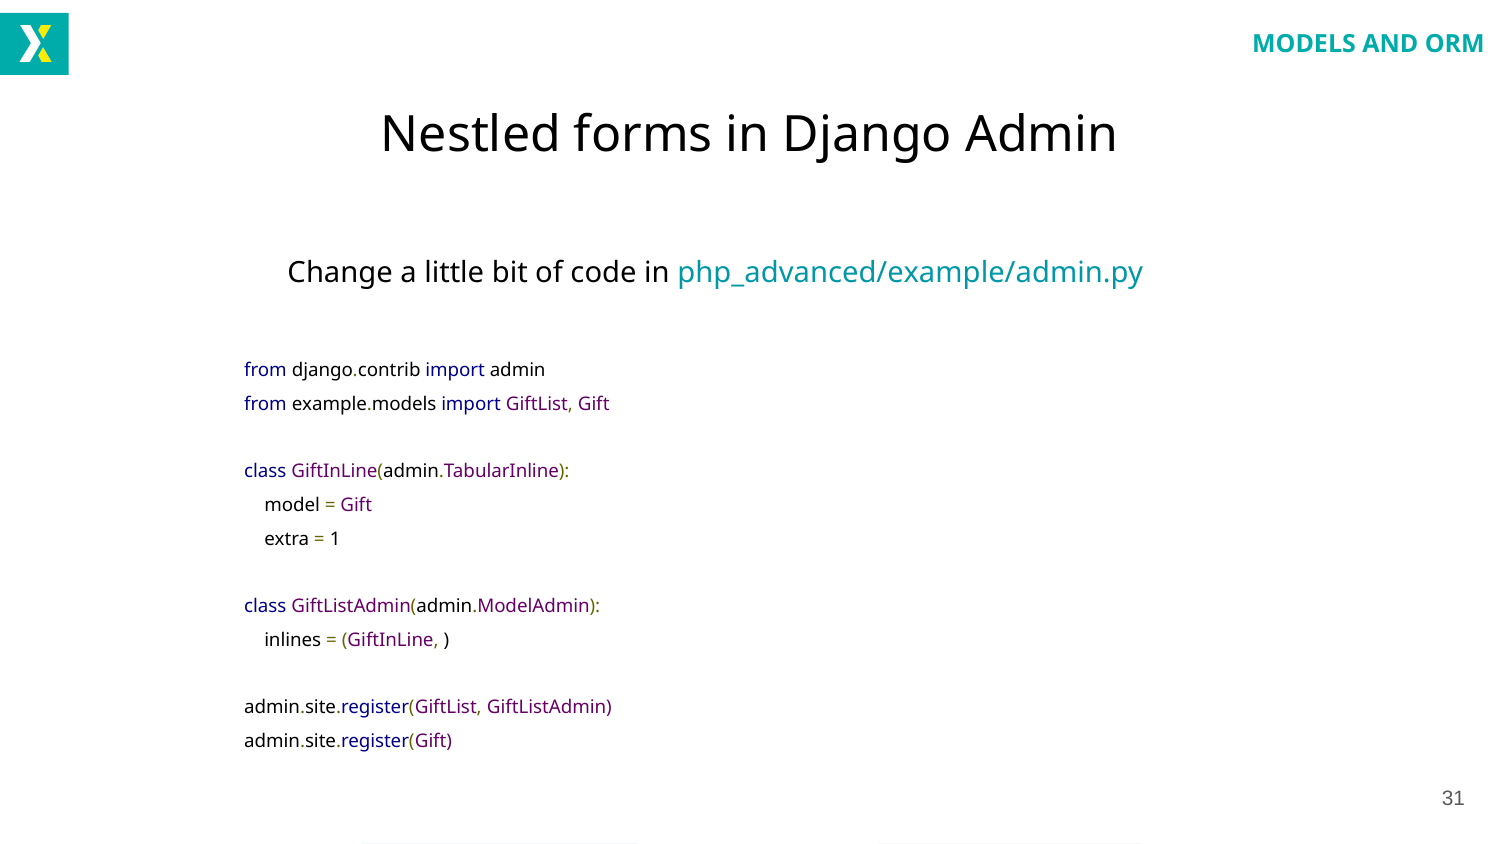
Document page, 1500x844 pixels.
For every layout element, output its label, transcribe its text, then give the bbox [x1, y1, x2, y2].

text_box from django.contrib import admin from example.models import GiftList, Gift class GiftInLine(admin.TabularInline): model = Gift extra = 1 class GiftListAdmin(admin.ModelAdmin): inlines = (GiftInLine, ) admin.site.register(GiftList, GiftListAdmin) admin.site.register(Gift) [229, 331, 1264, 754]
picture [17, 25, 54, 62]
slide_number <number> [1389, 764, 1480, 830]
text_box Change a little bit of code in php_advanced/example/admin.py [71, 220, 1367, 664]
text_box Nestled forms in Django Admin [115, 86, 1385, 181]
